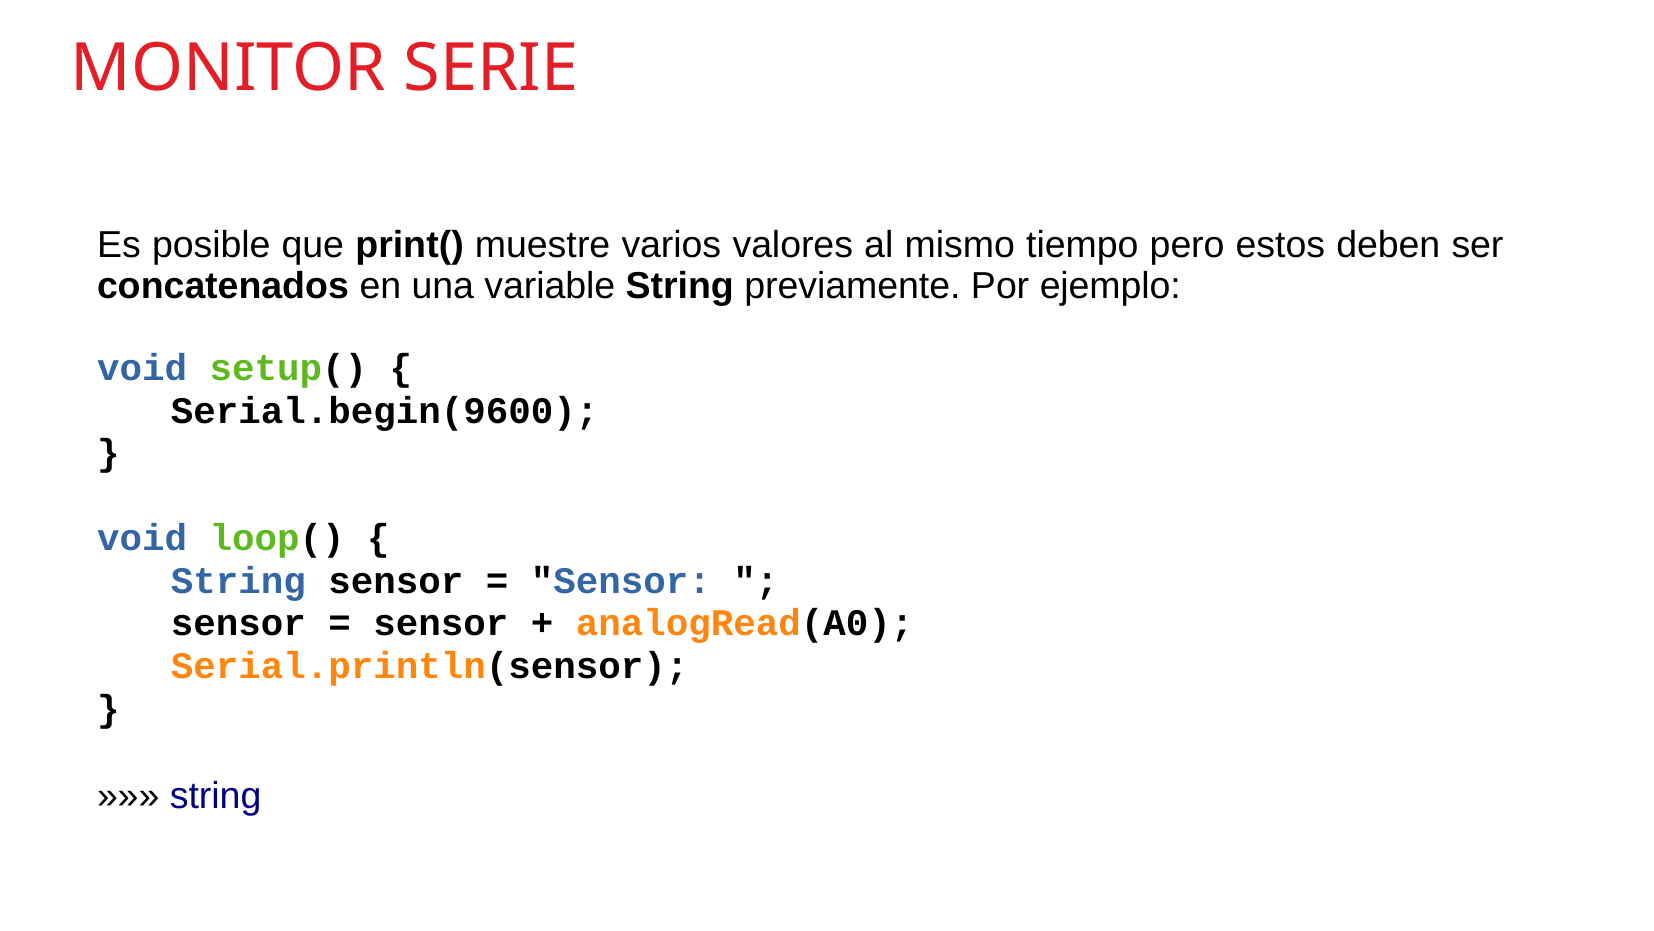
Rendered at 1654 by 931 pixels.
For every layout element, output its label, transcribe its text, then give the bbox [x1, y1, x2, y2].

title MONITOR SERIE [70, 11, 1347, 118]
text_box Es posible que print() muestre varios valores al mismo tiempo pero estos deben ser concatenados en una variable String previamente. Por ejemplo: void setup() { Serial.begin(9600); } void loop() { String sensor = "Sensor: "; sensor = sensor + analogRead(A0); Serial.println(sensor); } »»» string [82, 215, 1557, 825]
